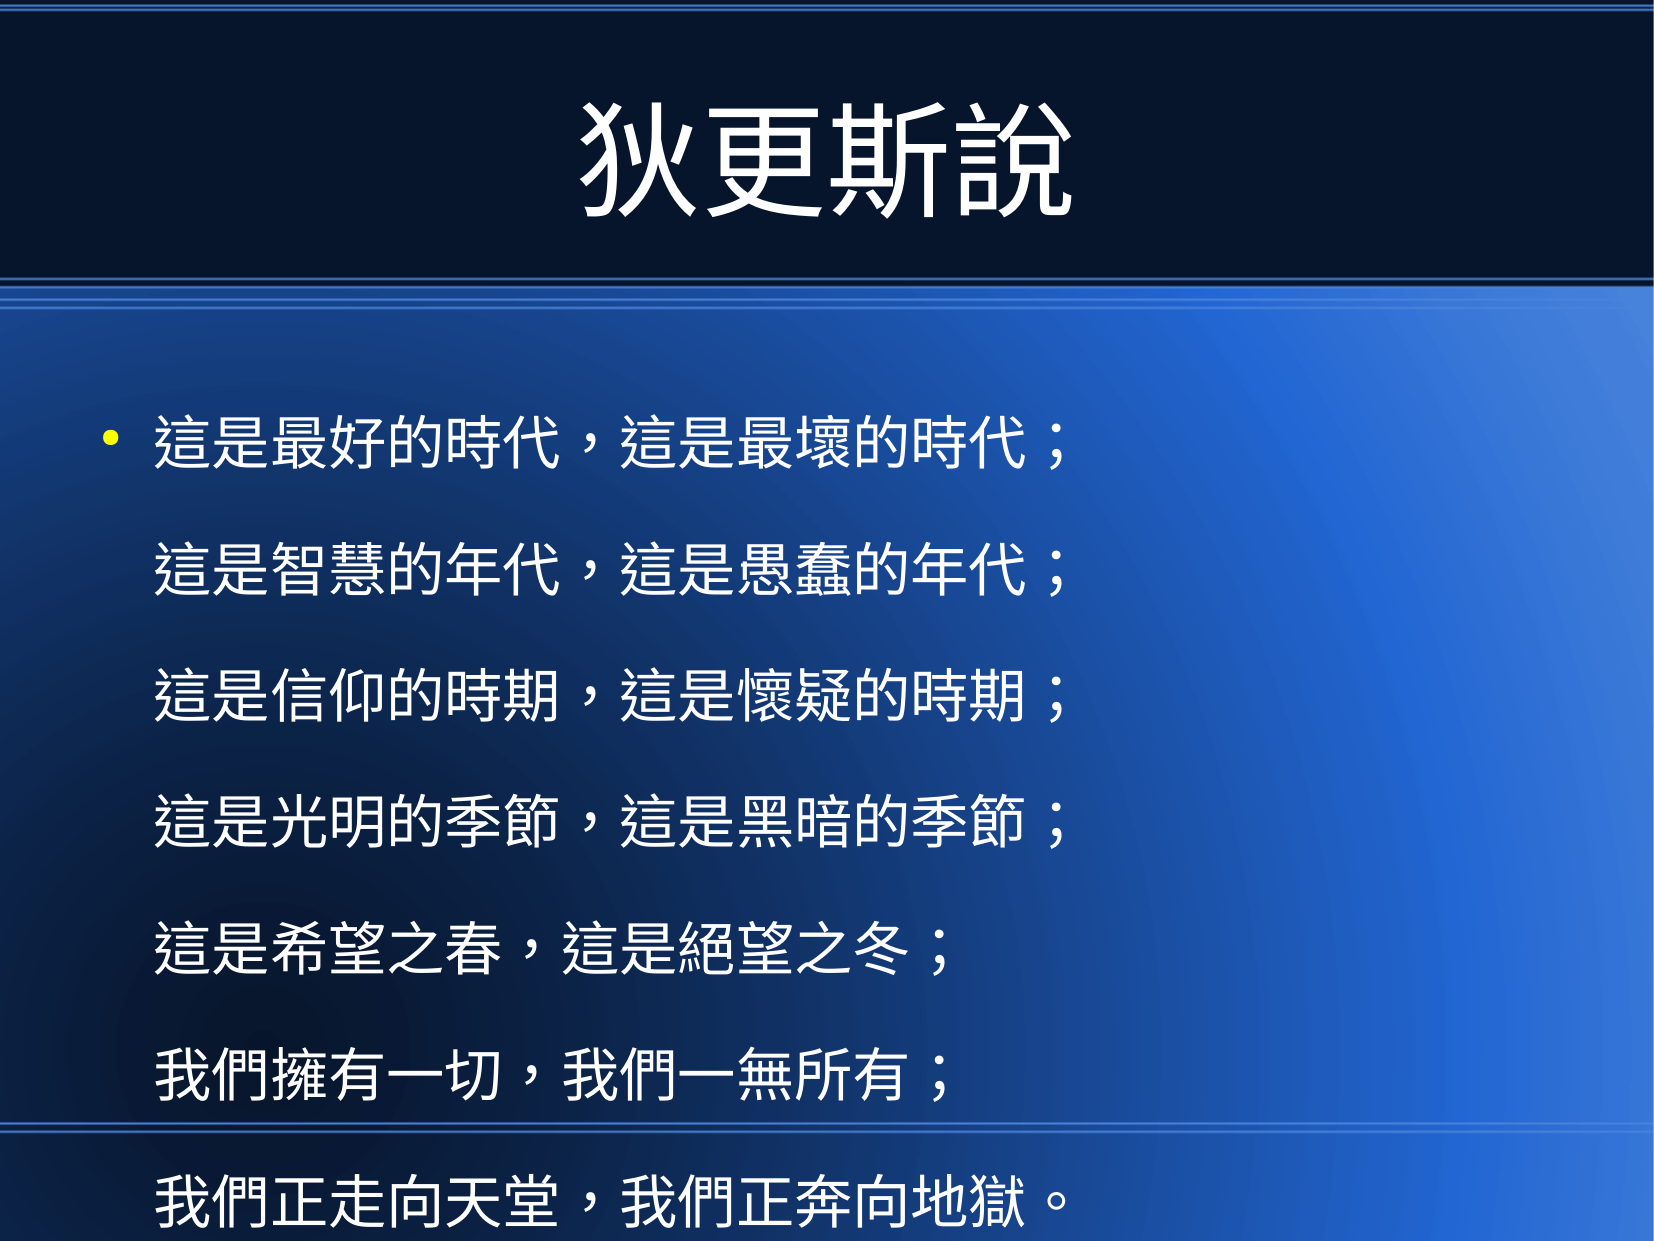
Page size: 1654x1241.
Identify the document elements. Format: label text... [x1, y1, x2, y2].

title 狄更斯說 [82, 49, 1571, 257]
list 這是最好的時代，這是最壞的時代； 這是智慧的年代，這是愚蠢的年代； 這是信仰的時期，這是懷疑的時期； 這是光明的季節，這是黑暗的季節； 這是希望之春，這是絕望之冬； 我們擁有一切，我們一無所有； 我們正走向天堂，我們正奔向地獄。 [82, 355, 1571, 1241]
picture [0, 0, 1654, 1241]
